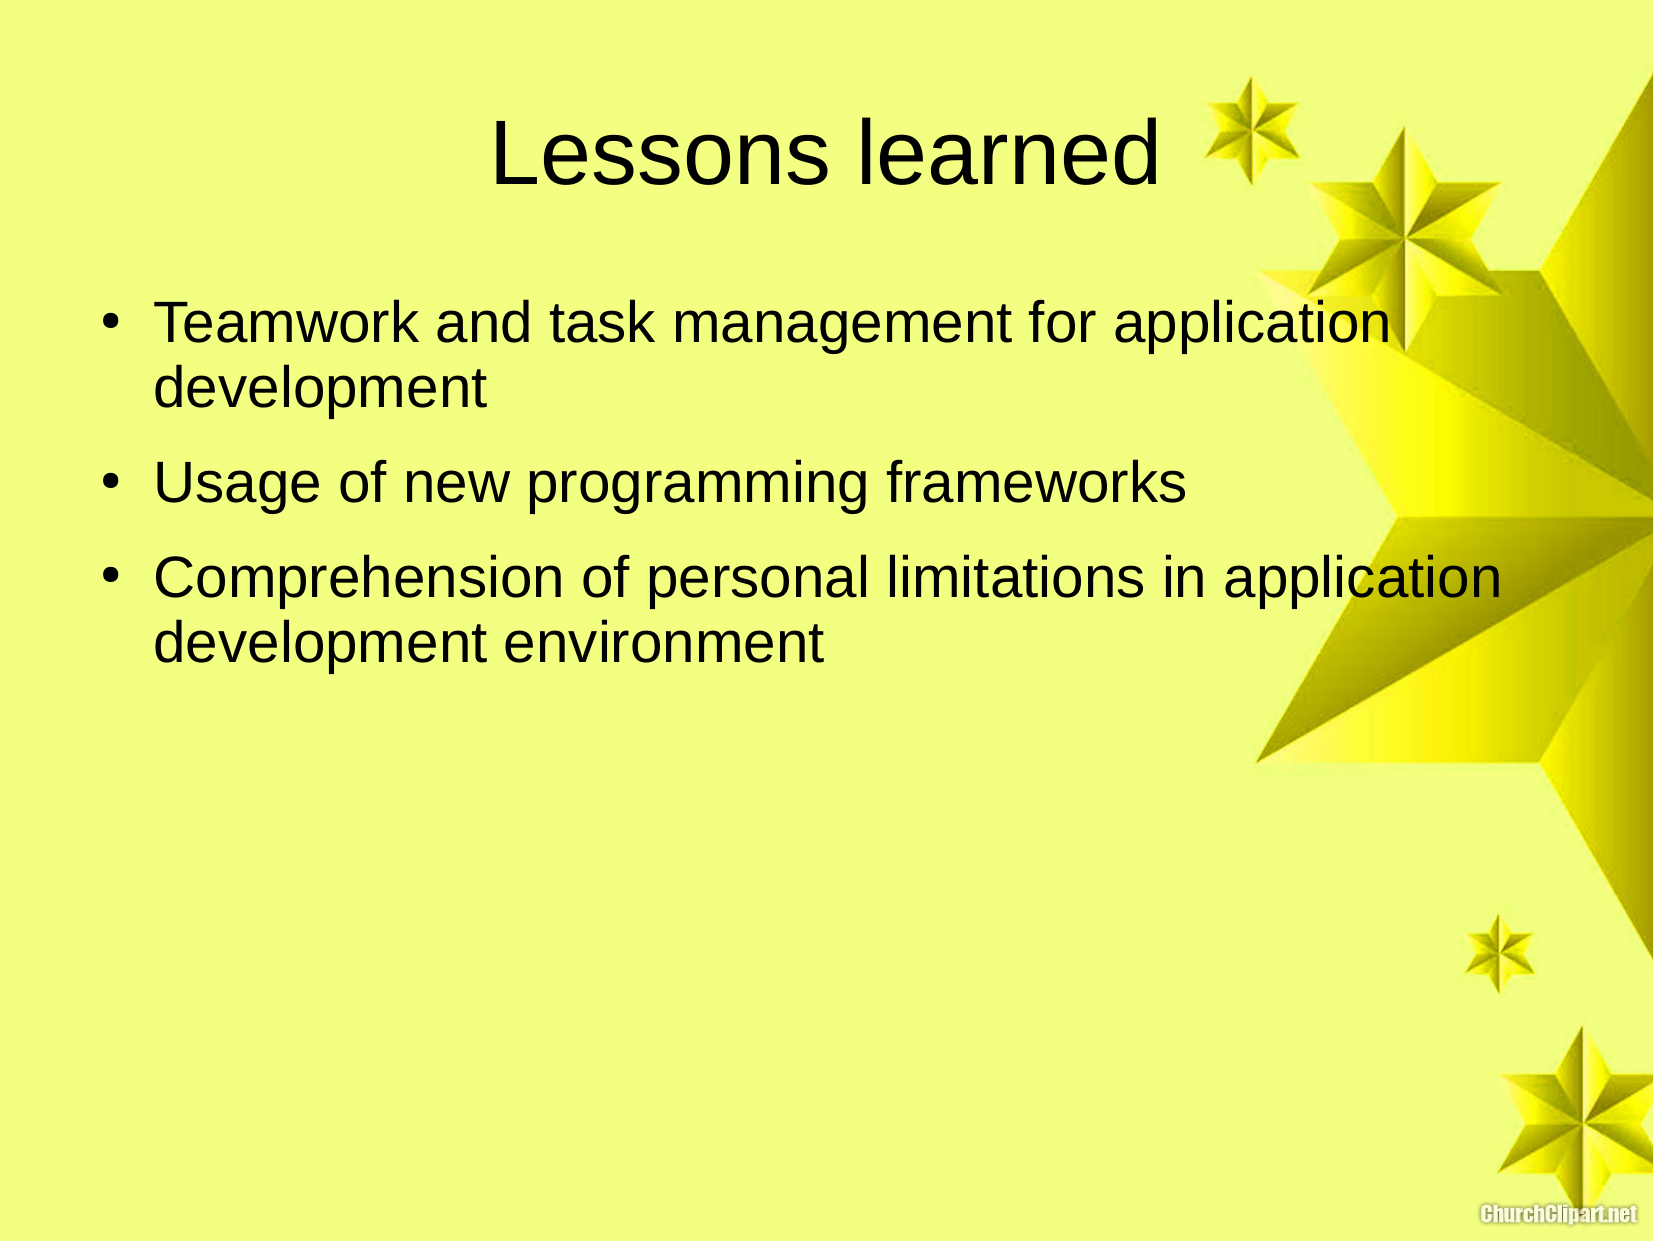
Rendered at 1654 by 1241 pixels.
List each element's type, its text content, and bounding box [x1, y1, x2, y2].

picture [0, 0, 1654, 1241]
list Teamwork and task management for application development Usage of new programming frameworks Comprehension of personal limitations in application development environment [82, 290, 1571, 1010]
title Lessons learned [82, 49, 1571, 257]
